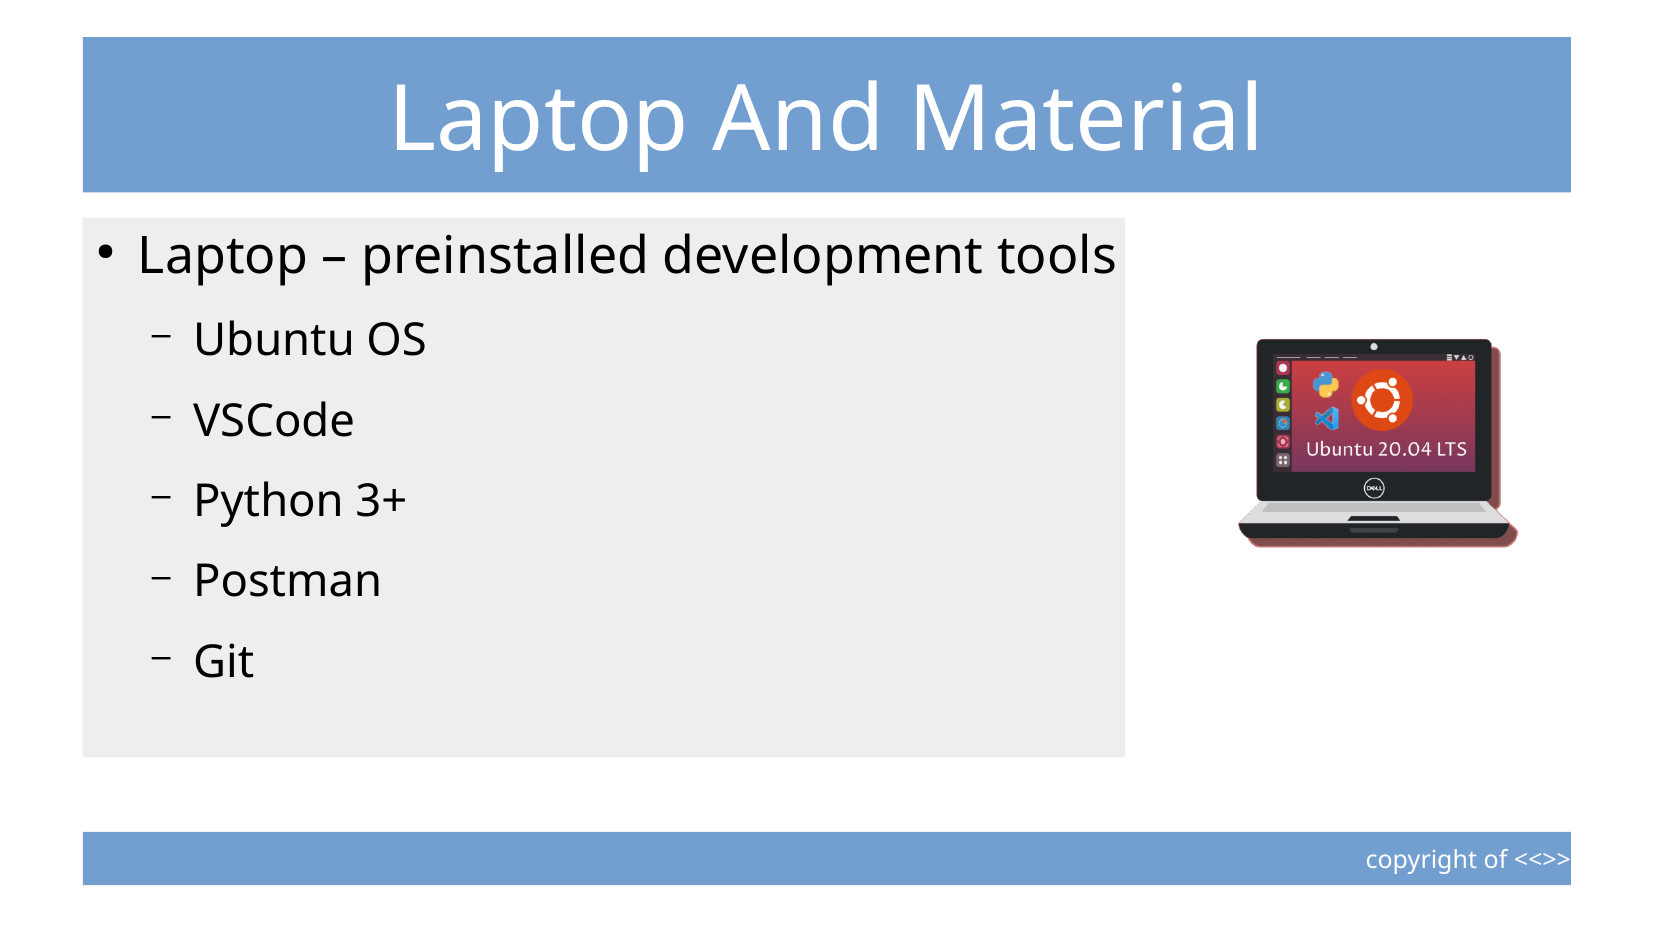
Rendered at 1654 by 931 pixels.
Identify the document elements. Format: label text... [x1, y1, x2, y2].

picture [1191, 299, 1571, 577]
title Laptop And Material [82, 37, 1571, 193]
text_box copyright of <<>> [82, 831, 1571, 886]
list Laptop – preinstalled development tools Ubuntu OS VSCode Python 3+ Postman Git [82, 217, 1126, 758]
